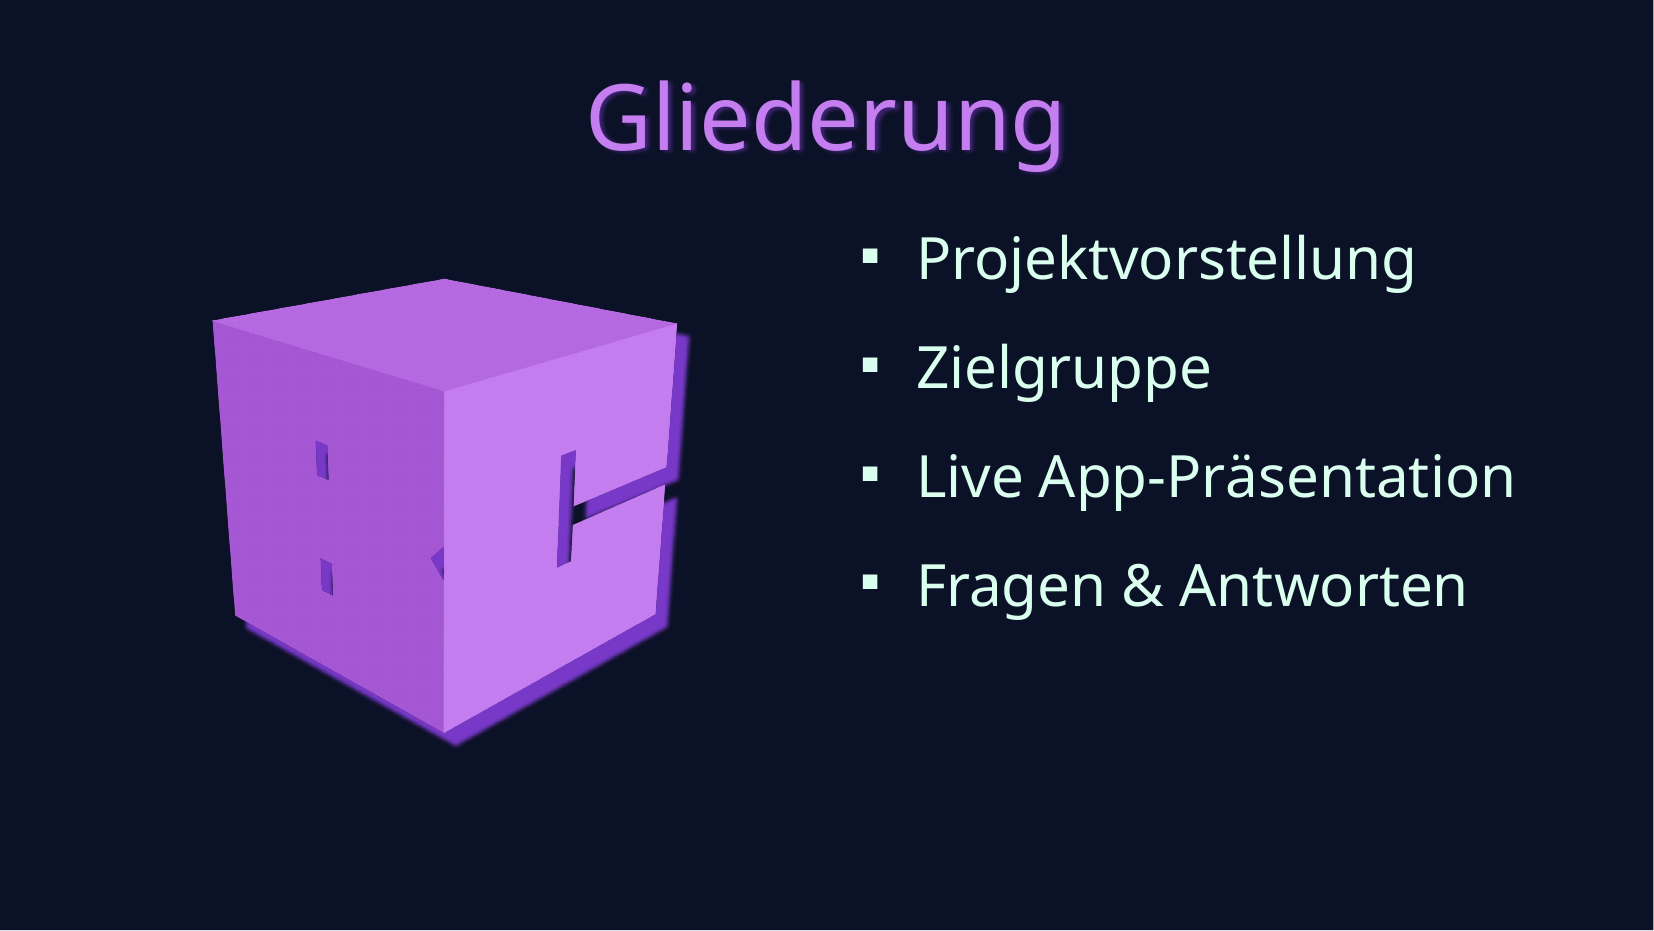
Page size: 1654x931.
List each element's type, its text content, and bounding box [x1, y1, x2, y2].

picture [176, 217, 716, 758]
list Projektvorstellung Zielgruppe Live App-Präsentation Fragen & Antworten [845, 217, 1572, 758]
title Gliederung [82, 37, 1571, 193]
